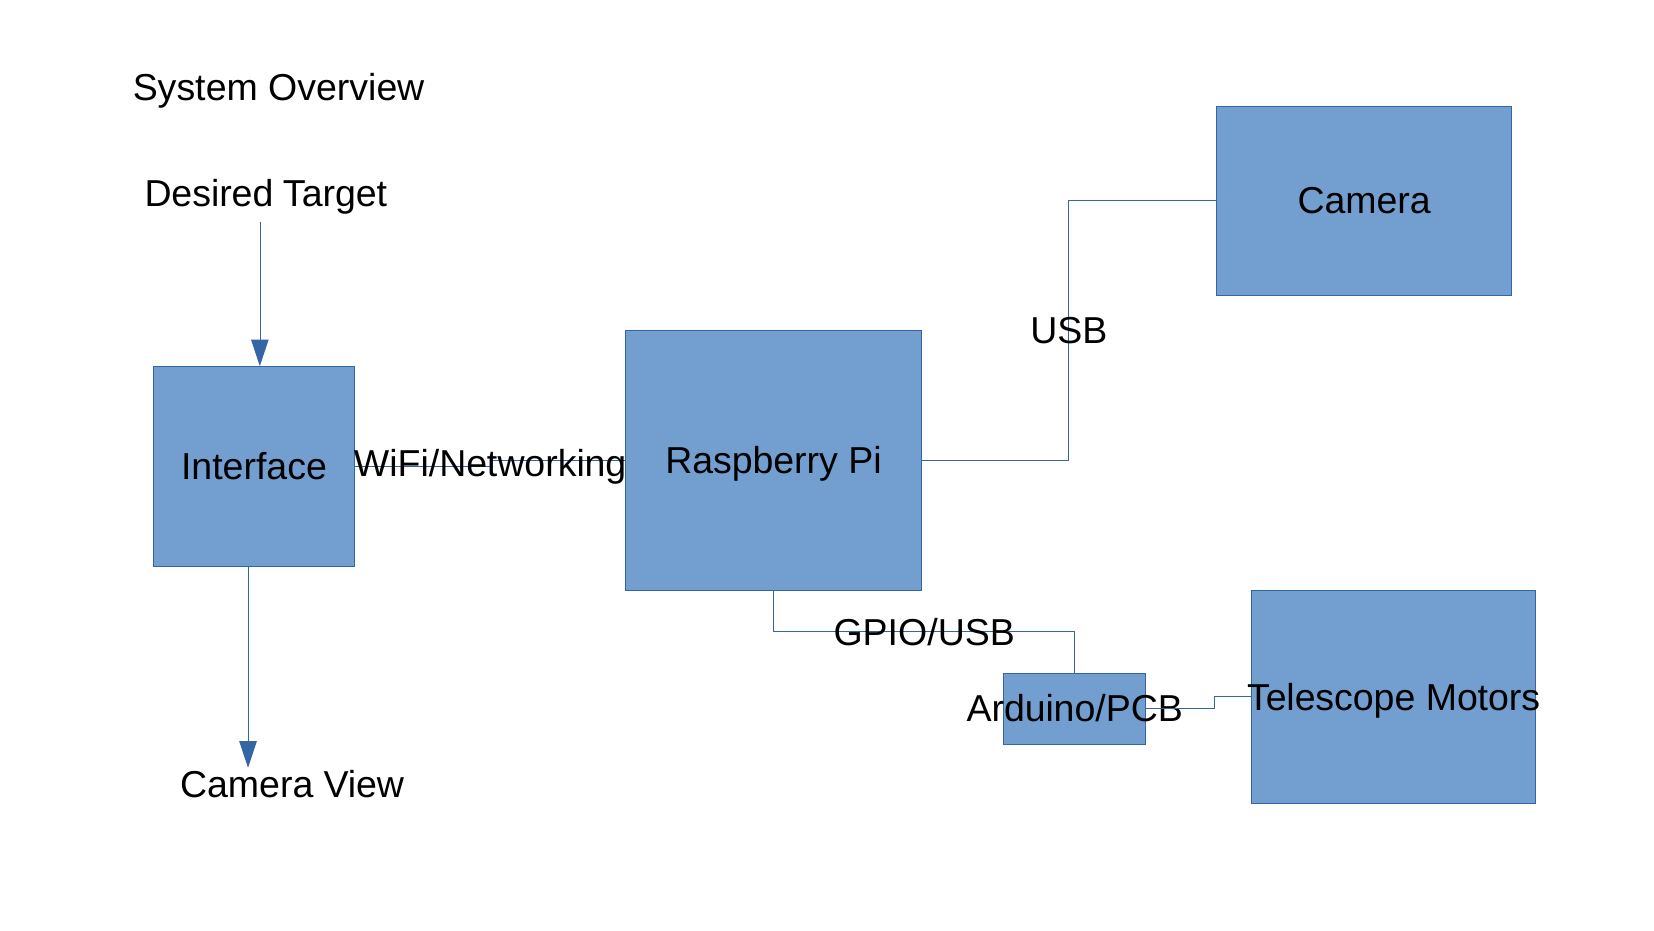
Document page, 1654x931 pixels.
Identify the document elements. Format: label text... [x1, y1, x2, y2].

text_box Camera View [165, 755, 419, 813]
text_box Desired Target [129, 165, 403, 223]
text_box Arduino/PCB [1003, 673, 1146, 745]
text_box Camera [1216, 106, 1512, 296]
text_box System Overview [118, 59, 440, 116]
text_box Raspberry Pi [625, 330, 922, 591]
text_box Arduino/PCB [1135, 698, 1146, 718]
text_box Telescope Motors [1251, 590, 1536, 804]
text_box Interface [153, 366, 355, 567]
